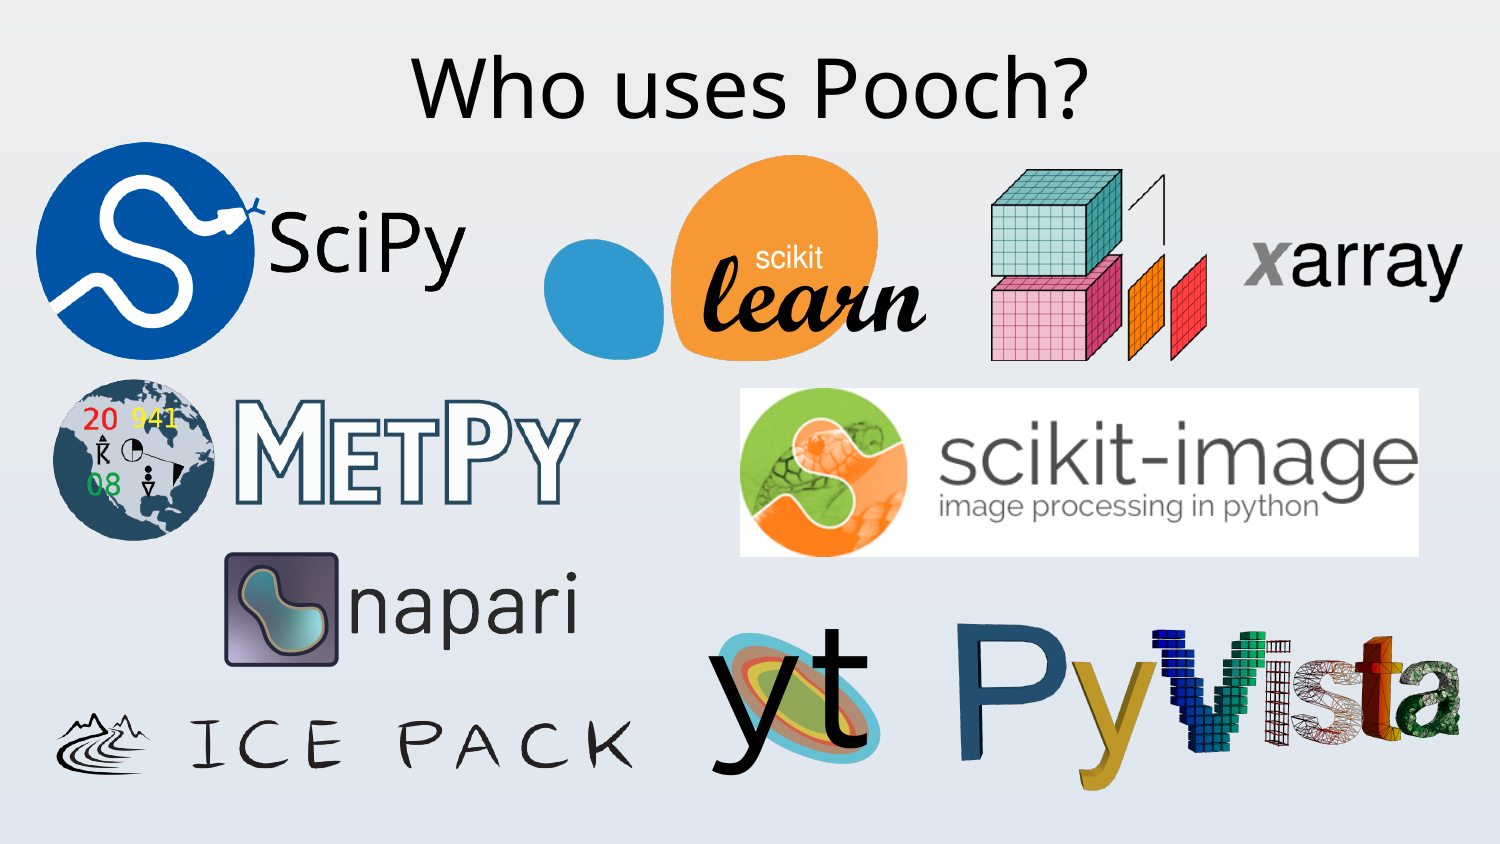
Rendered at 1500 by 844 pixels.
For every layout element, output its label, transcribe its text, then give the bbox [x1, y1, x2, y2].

picture [221, 550, 577, 670]
picture [36, 707, 649, 782]
picture [35, 368, 614, 547]
title Who uses Pooch? [75, 15, 1425, 157]
picture [946, 603, 1469, 799]
picture [706, 625, 884, 779]
picture [36, 142, 466, 360]
picture [544, 155, 926, 361]
picture [740, 388, 1419, 557]
picture [991, 169, 1500, 361]
